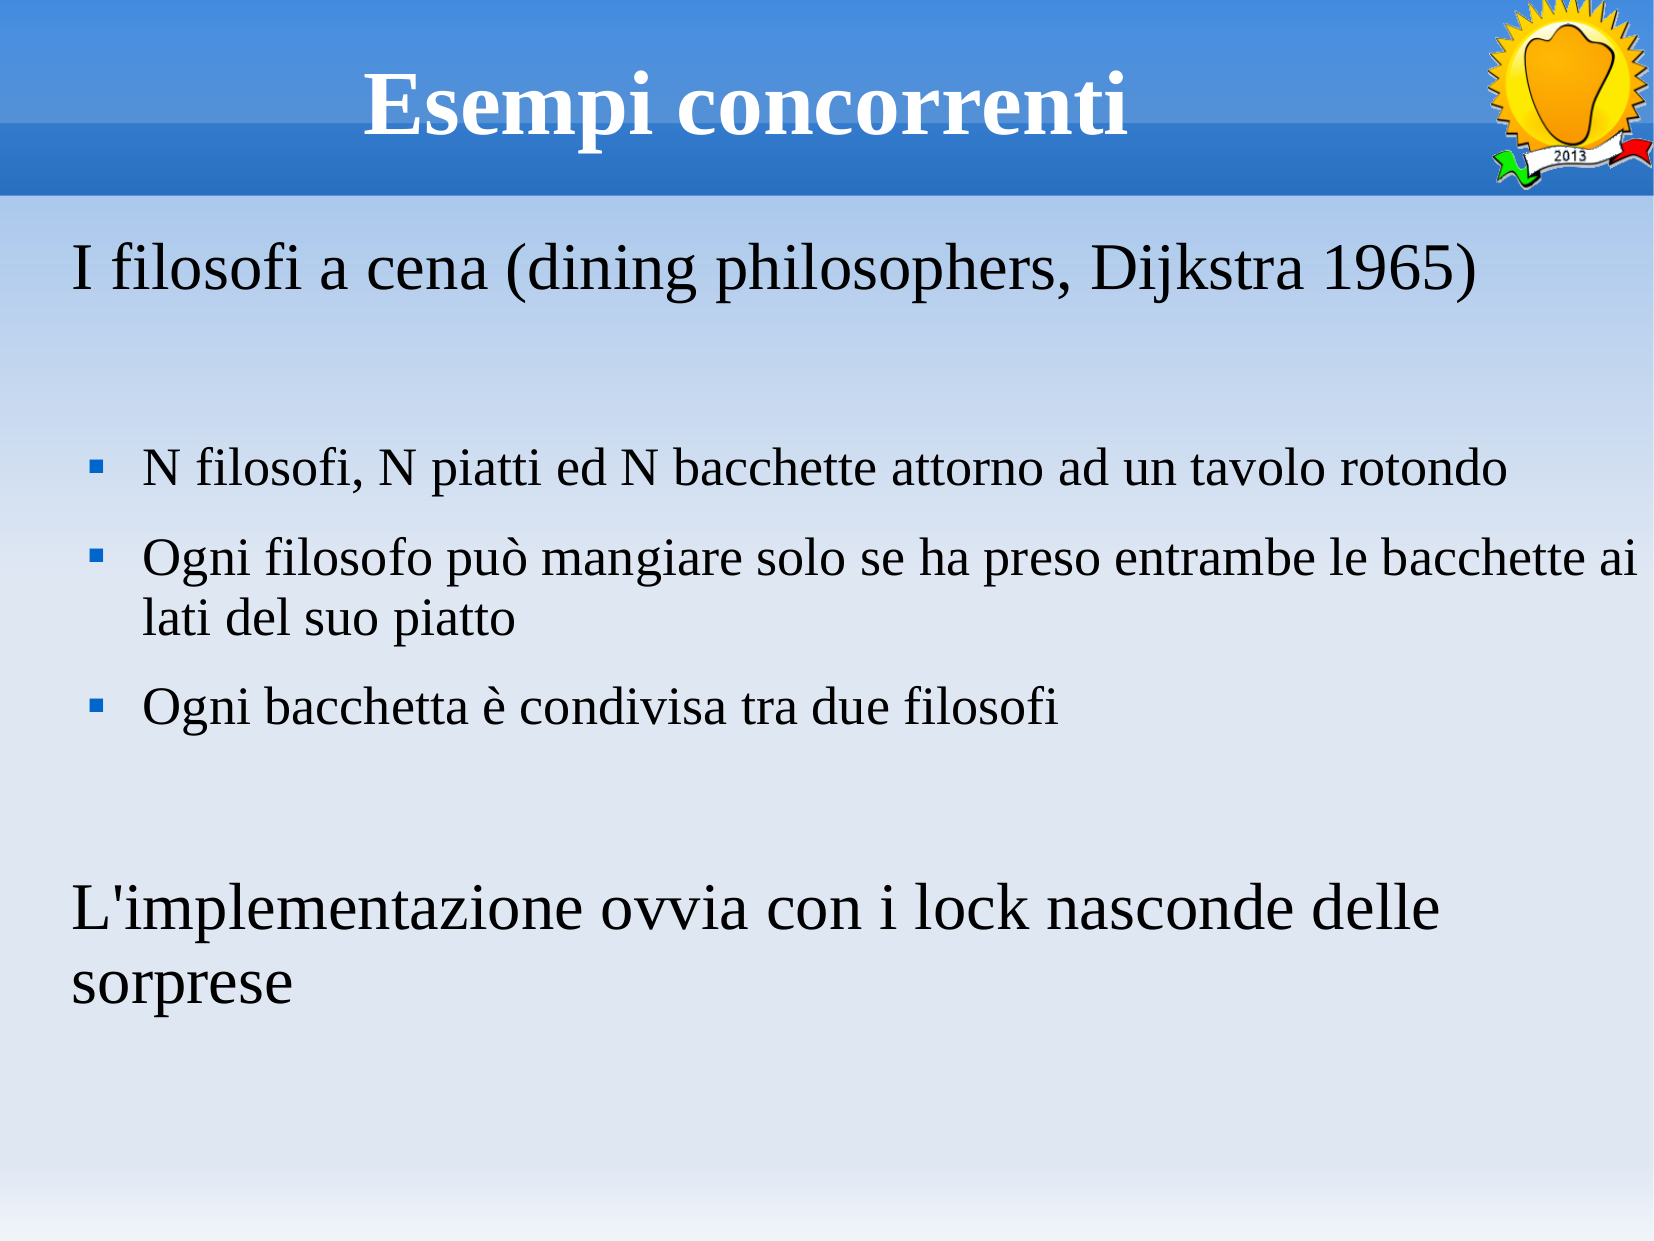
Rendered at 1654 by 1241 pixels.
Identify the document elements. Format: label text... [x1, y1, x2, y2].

title Esempi concorrenti [76, 0, 1418, 208]
picture [0, 0, 1654, 1241]
text_box I filosofi a cena (dining philosophers, Dijkstra 1965) N filosofi, N piatti ed N bacchette attorno ad un tavolo rotondo Ogni filosofo può mangiare solo se ha preso entrambe le bacchette ai lati del suo piatto Ogni bacchetta è condivisa tra due filosofi L'implementazione ovvia con i lock nasconde delle sorprese [71, 230, 1642, 1018]
